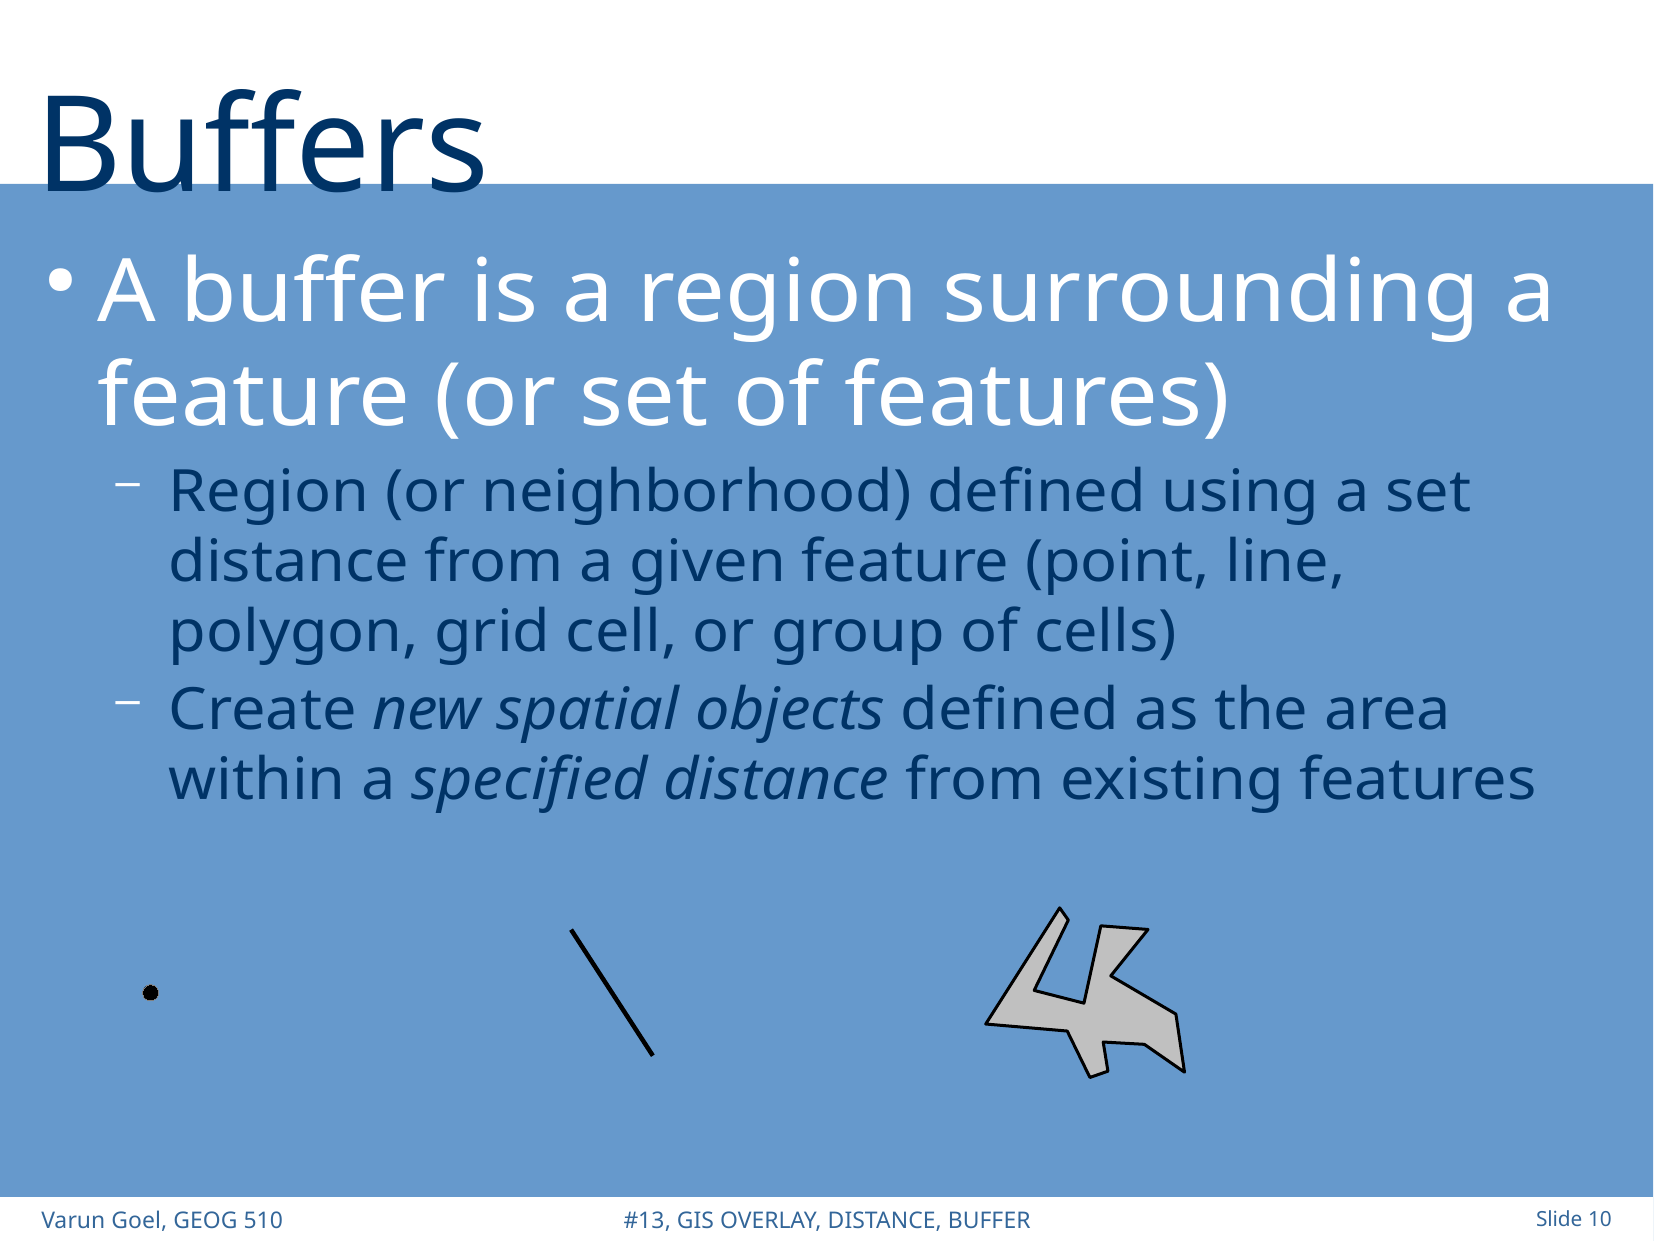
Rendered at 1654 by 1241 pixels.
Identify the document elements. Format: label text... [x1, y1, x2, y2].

text_box [142, 984, 159, 1001]
title Buffers [35, 35, 1573, 237]
text_box [985, 907, 1185, 1078]
list A buffer is a region surrounding a feature (or set of features) Region (or neighborhood) defined using a set distance from a given feature (point, line, polygon, grid cell, or group of cells) Create new spatial objects defined as the area within a specified distance from existing features [26, 237, 1601, 1156]
